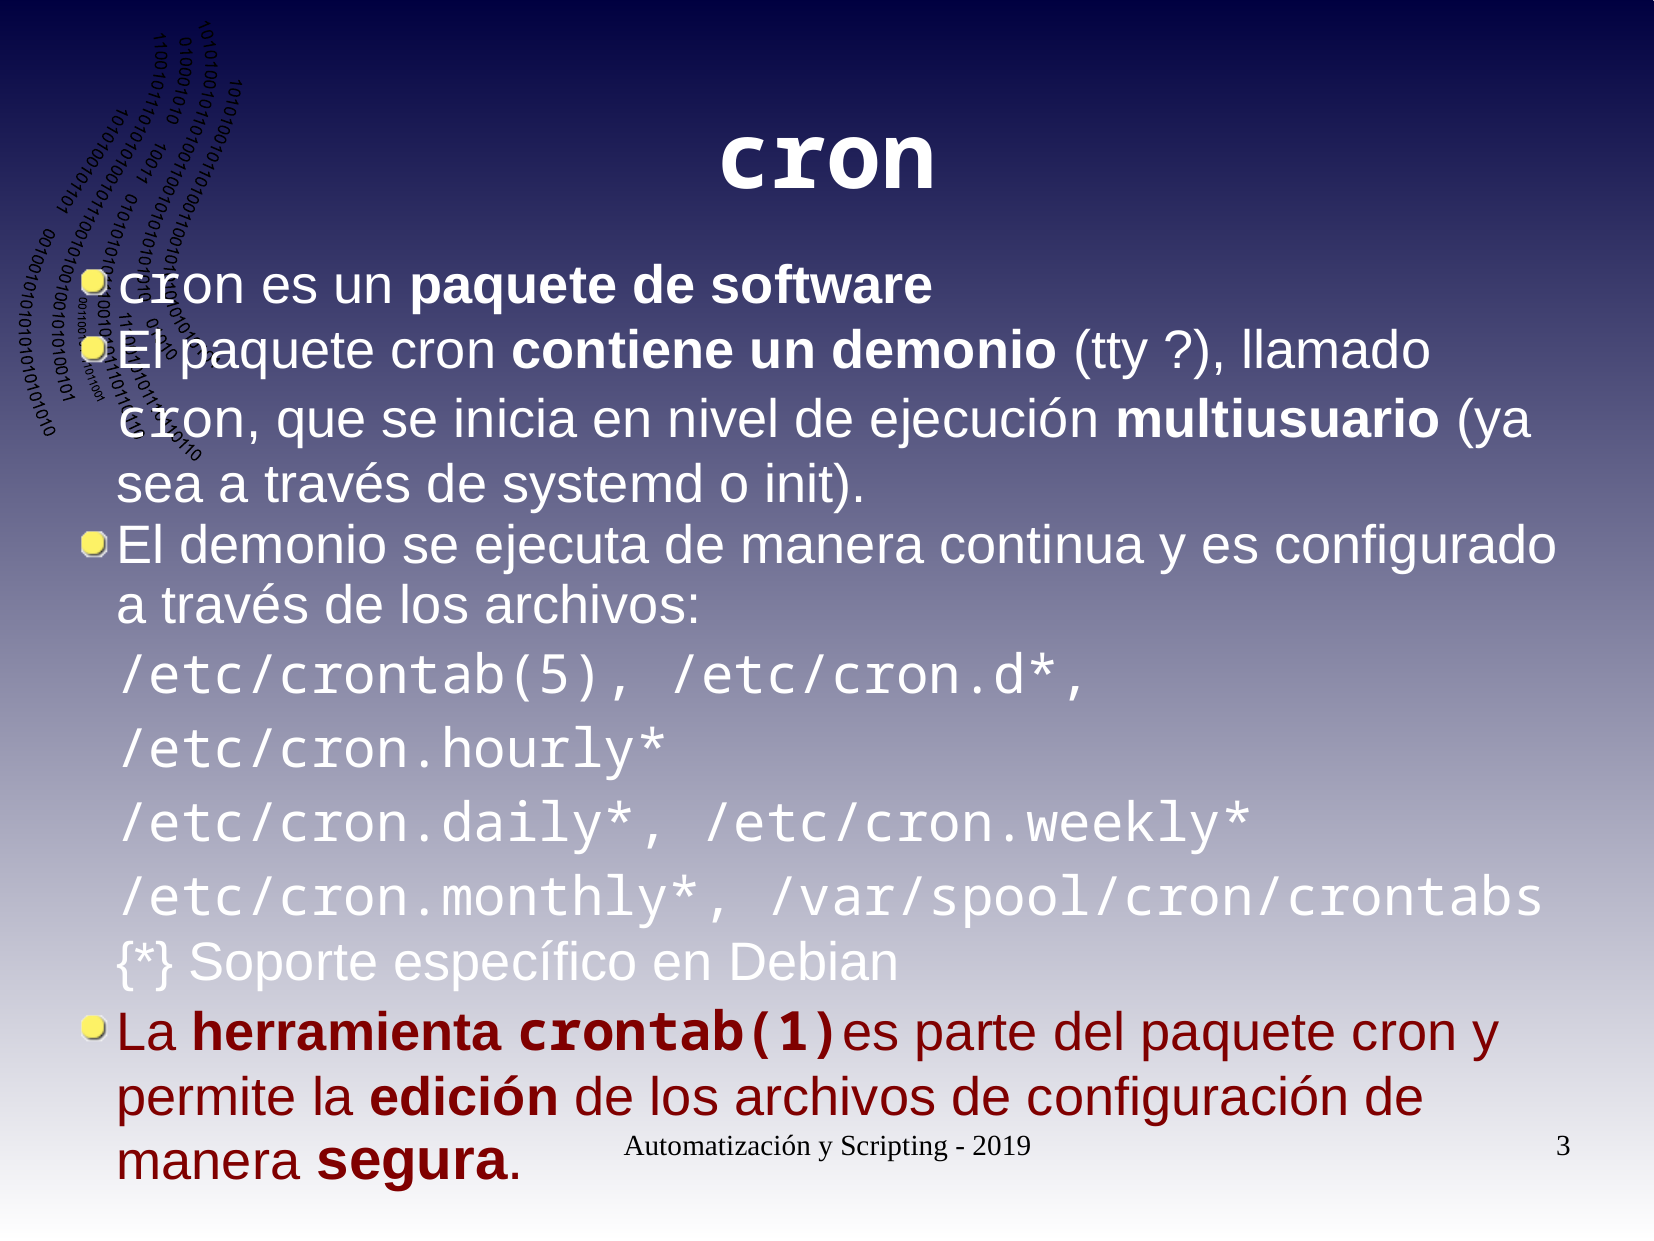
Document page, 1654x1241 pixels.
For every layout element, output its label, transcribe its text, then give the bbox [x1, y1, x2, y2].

picture [18, 20, 243, 461]
text_box cron es un paquete de software El paquete cron contiene un demonio (tty ?), llamado cron, que se inicia en nivel de ejecución multiusuario (ya sea a través de systemd o init). El demonio se ejecuta de manera continua y es configurado a través de los archivos: /etc/crontab(5), /etc/cron.d*, /etc/cron.hourly* /etc/cron.daily*, /etc/cron.weekly* /etc/cron.monthly*, /var/spool/cron/crontabs {*} Soporte específico en Debian La herramienta crontab(1)es parte del paquete cron y permite la edición de los archivos de configuración de manera segura. [65, 237, 1588, 1179]
title cron [243, 49, 1571, 237]
